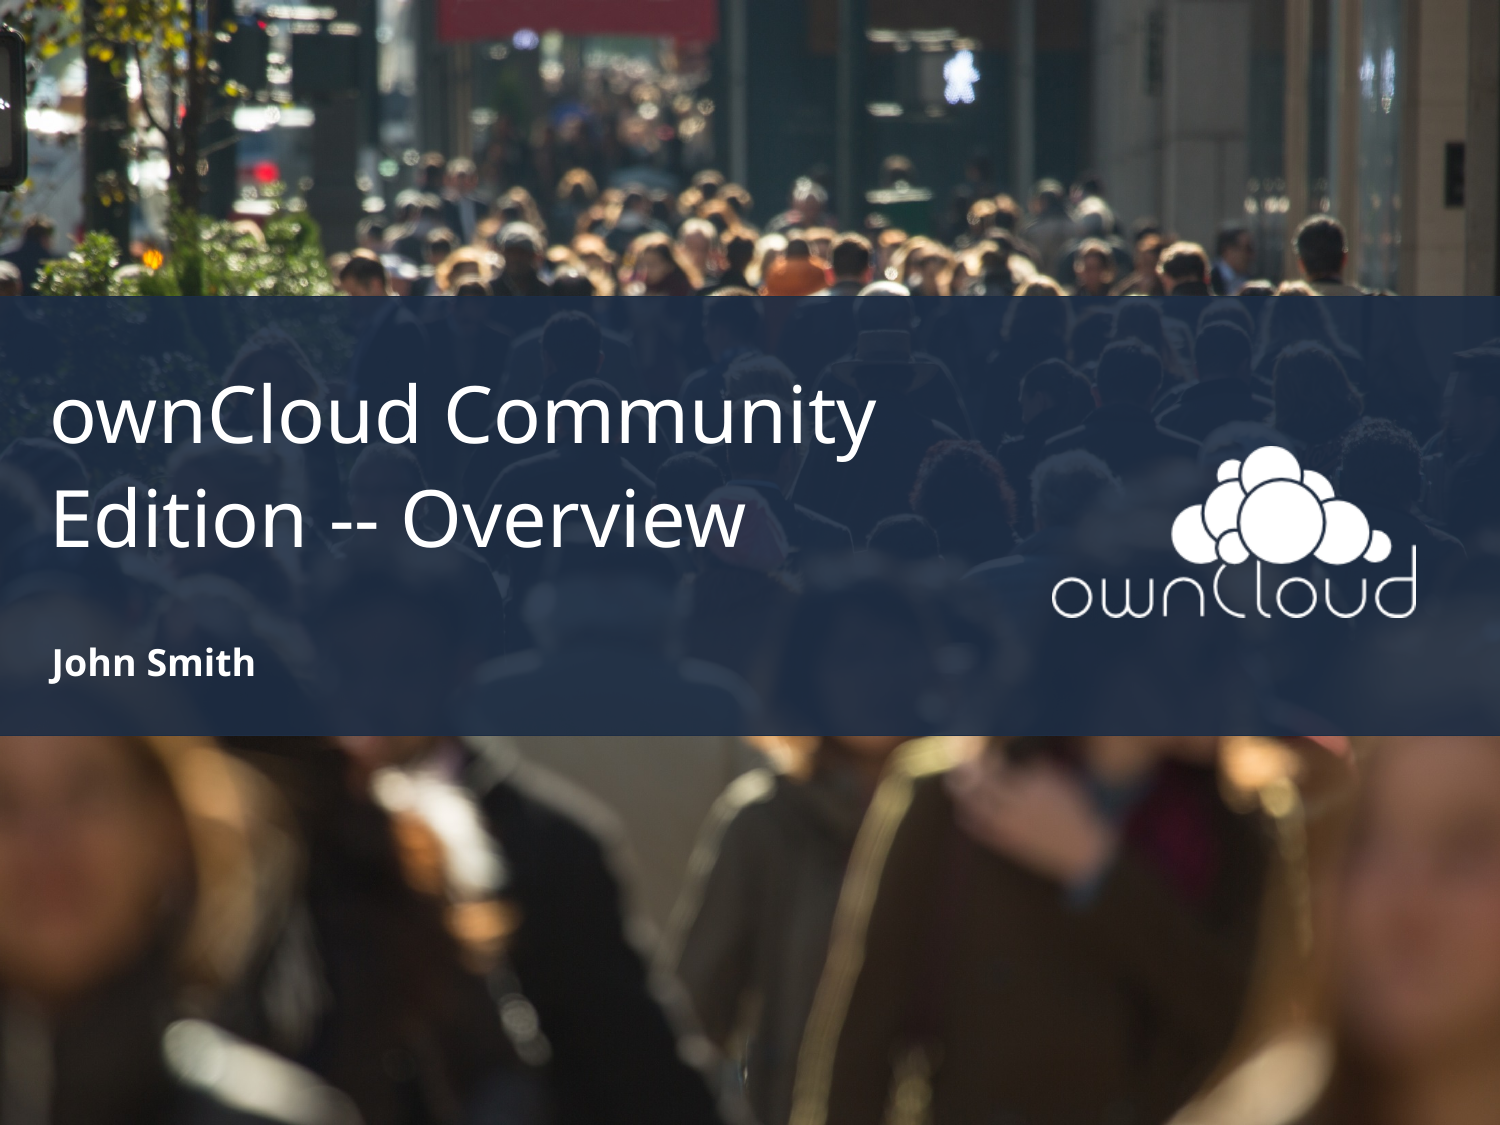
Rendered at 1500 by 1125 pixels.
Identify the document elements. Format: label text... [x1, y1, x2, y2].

title ownCloud Community Edition -- Overview [34, 347, 898, 598]
subtitle John Smith [36, 631, 850, 707]
picture [1052, 446, 1416, 618]
